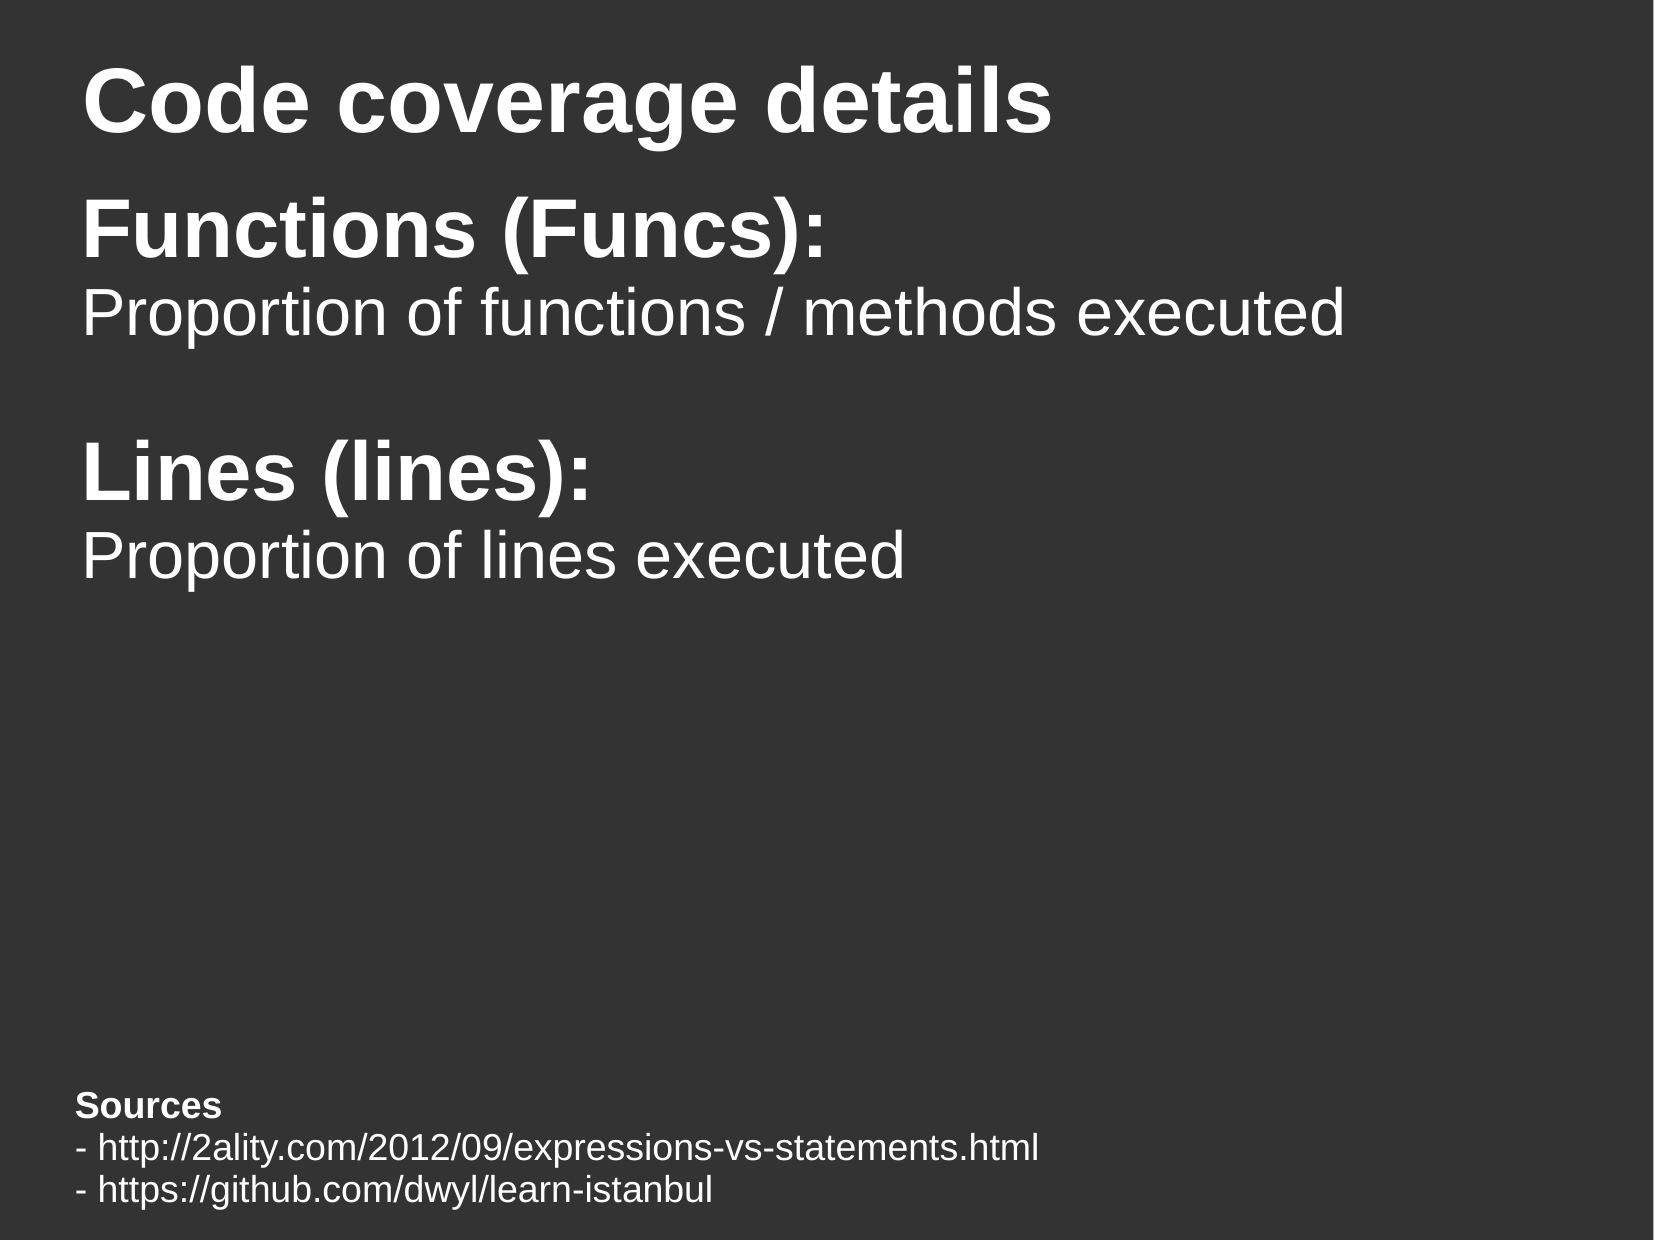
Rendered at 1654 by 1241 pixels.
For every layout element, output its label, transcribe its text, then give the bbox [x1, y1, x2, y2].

title Code coverage details [82, 49, 1571, 182]
title Functions (Funcs): Proportion of functions / methods executed Lines (lines): Proportion of lines executed [81, 182, 1606, 601]
text_box Sources - http://2ality.com/2012/09/expressions-vs-statements.html - https://github.com/dwyl/learn-istanbul [60, 1077, 1546, 1241]
